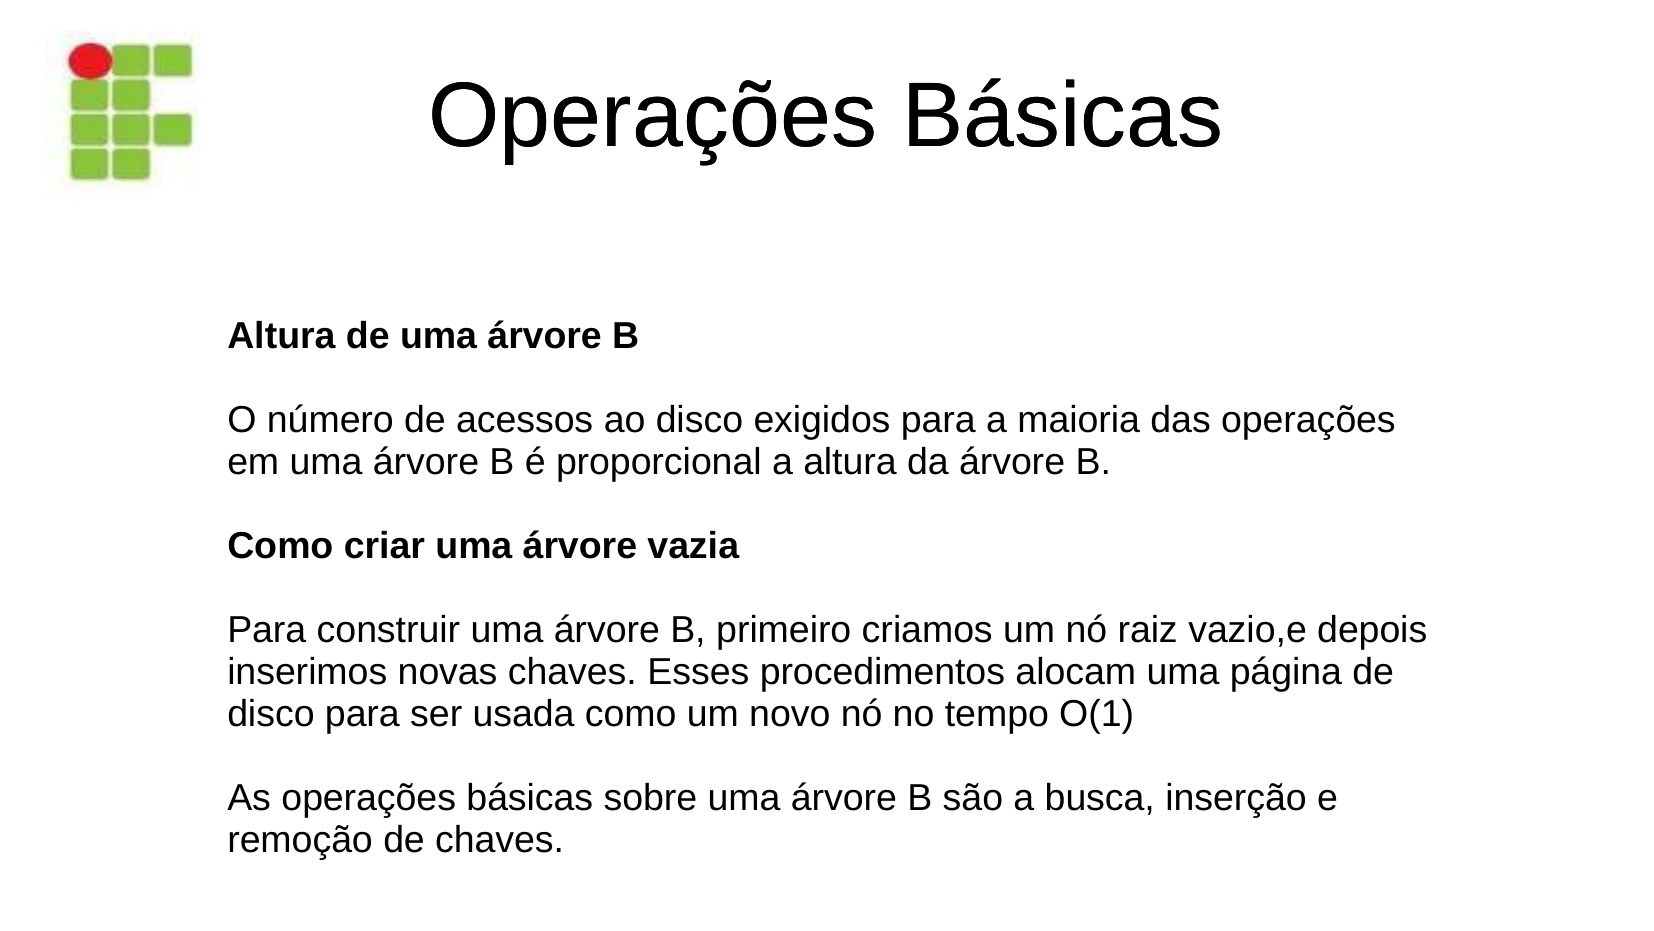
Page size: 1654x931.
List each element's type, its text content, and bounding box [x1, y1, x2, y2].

title Operações Básicas [201, 37, 1571, 193]
text_box Altura de uma árvore B O número de acessos ao disco exigidos para a maioria das operações em uma árvore B é proporcional a altura da árvore B. Como criar uma árvore vazia Para construir uma árvore B, primeiro criamos um nó raiz vazio,e depois inserimos novas chaves. Esses procedimentos alocam uma página de disco para ser usada como um novo nó no tempo O(1) As operações básicas sobre uma árvore B são a busca, inserção e remoção de chaves. [212, 307, 1465, 868]
picture [46, 31, 201, 201]
